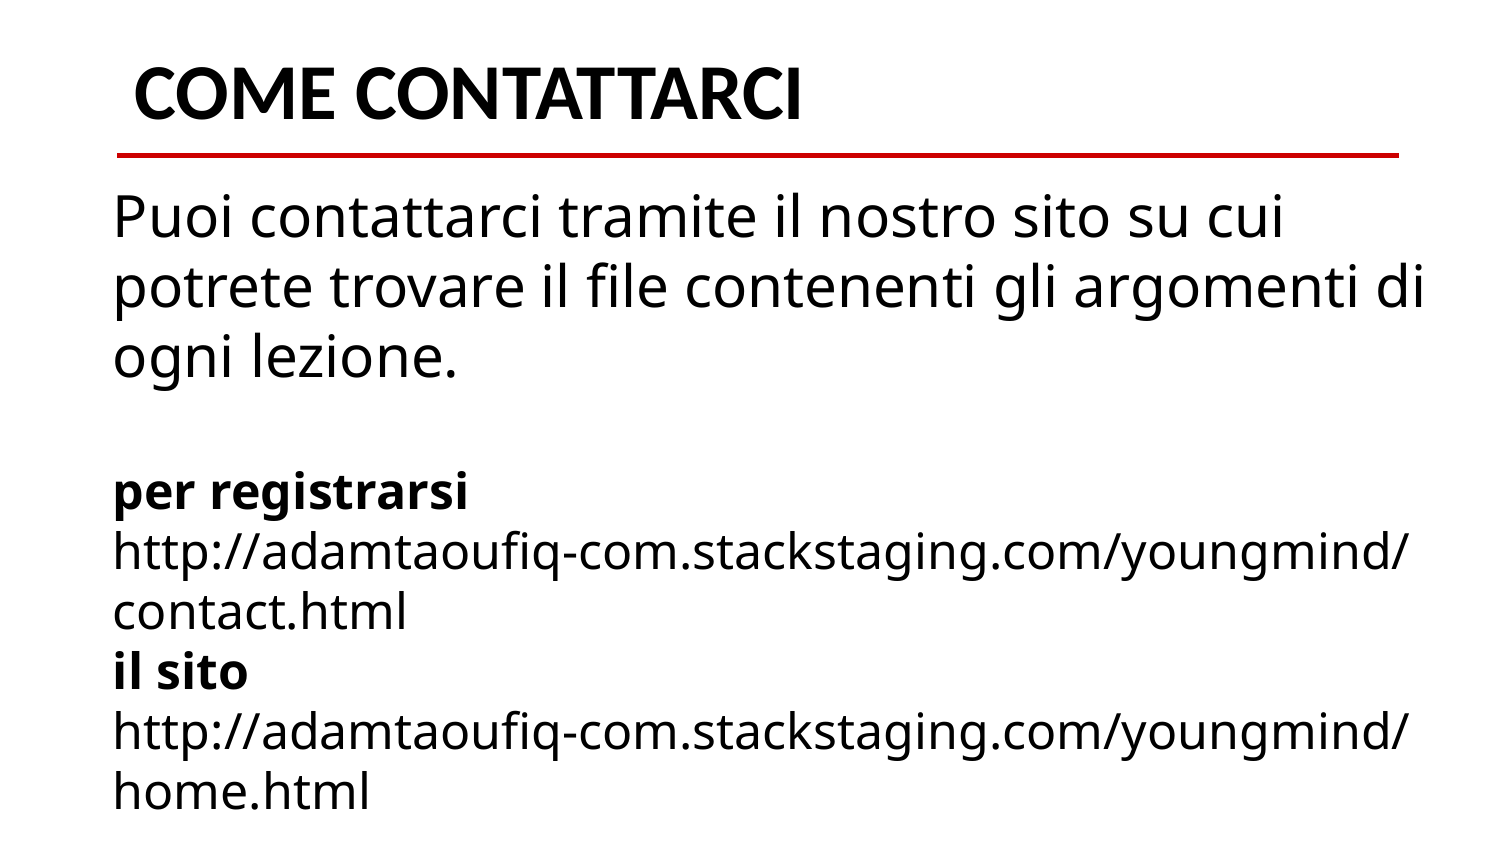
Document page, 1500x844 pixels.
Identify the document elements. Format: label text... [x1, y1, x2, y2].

text_box Puoi contattarci tramite il nostro sito su cui potrete trovare il file contenenti gli argomenti di ogni lezione. per registrarsi http://adamtaoufiq-com.stackstaging.com/youngmind/contact.html il sito http://adamtaoufiq-com.stackstaging.com/youngmind/home.html [97, 164, 1467, 844]
title COME CONTATTARCI [119, 24, 1381, 113]
